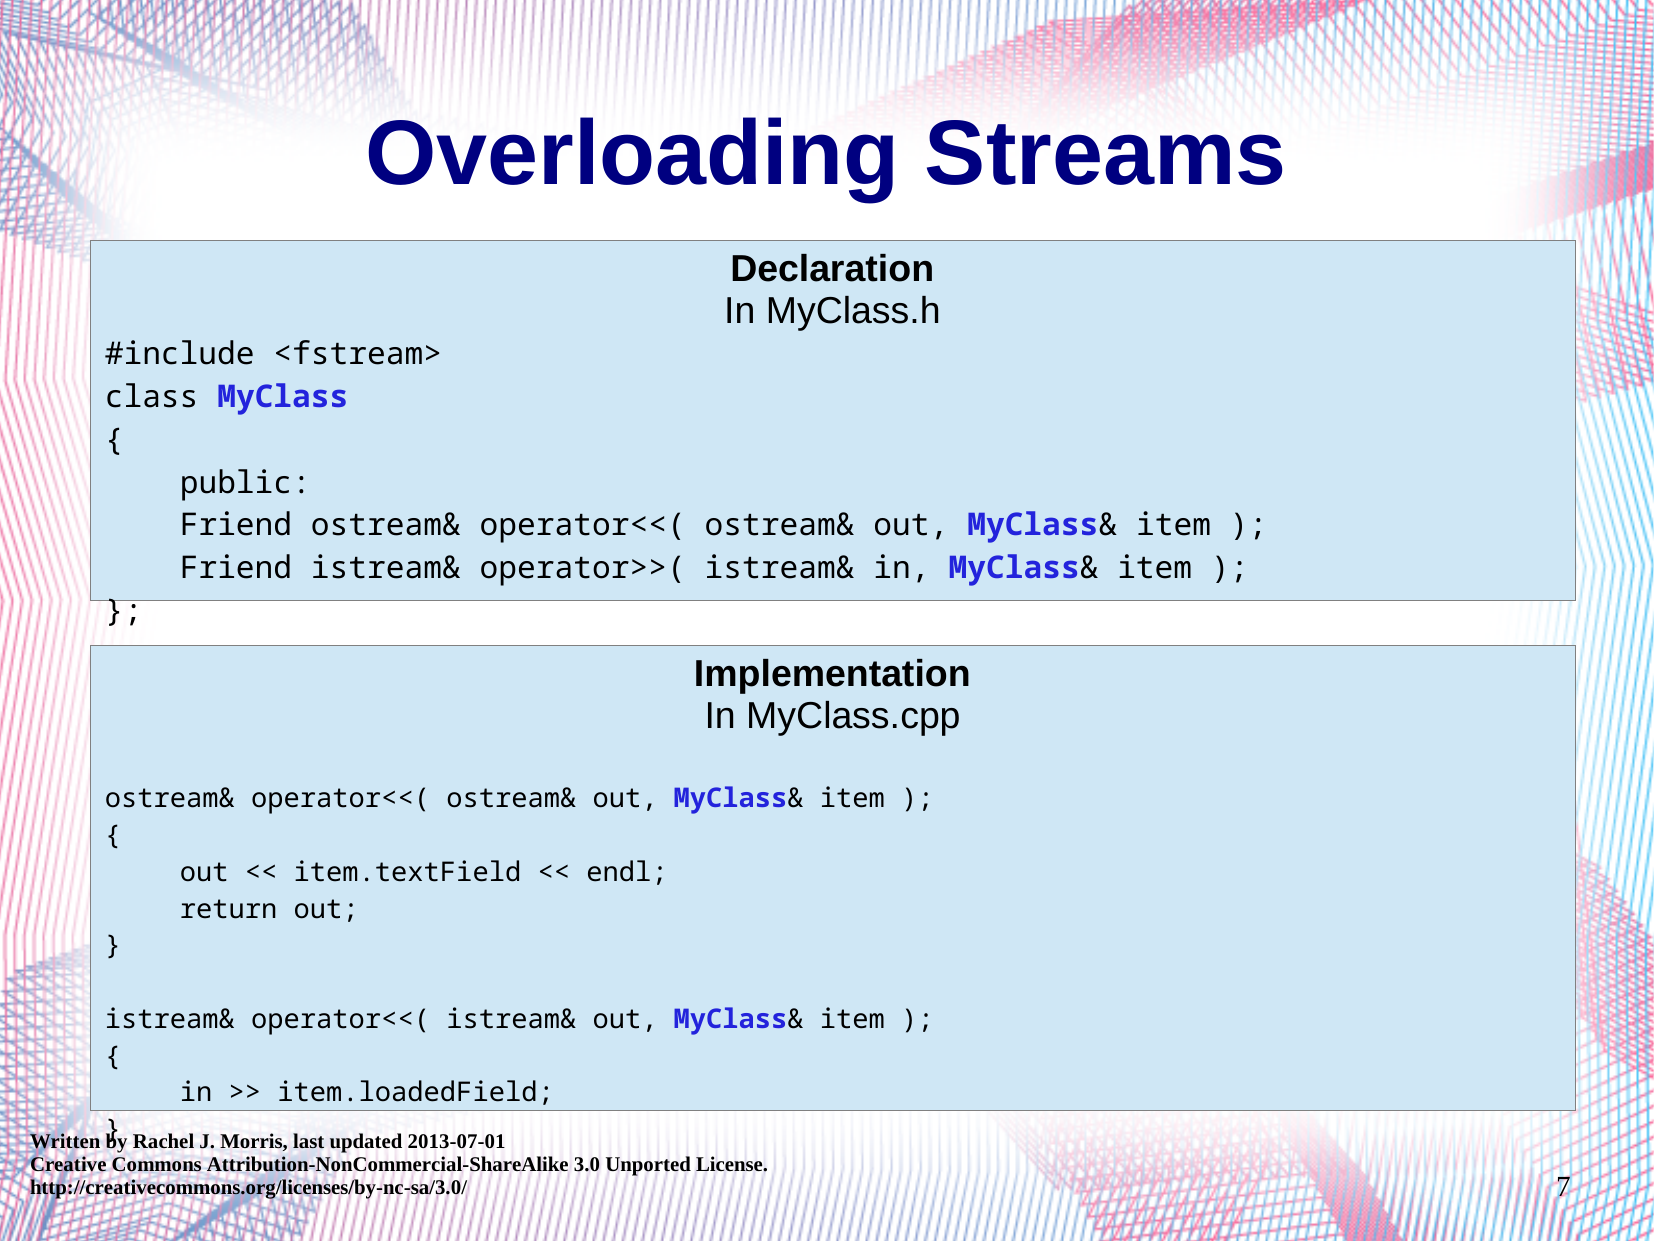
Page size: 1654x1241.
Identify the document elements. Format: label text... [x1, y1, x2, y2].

text_box Implementation In MyClass.cpp ostream& operator<<( ostream& out, MyClass& item ); { out << item.textField << endl; return out; } istream& operator<<( istream& out, MyClass& item ); { in >> item.loadedField; } [90, 645, 1576, 1111]
text_box Declaration In MyClass.h #include <fstream> class MyClass { public: Friend ostream& operator<<( ostream& out, MyClass& item ); Friend istream& operator>>( istream& in, MyClass& item ); }; [90, 240, 1576, 601]
title Overloading Streams [82, 49, 1571, 257]
picture [0, 0, 1654, 1241]
